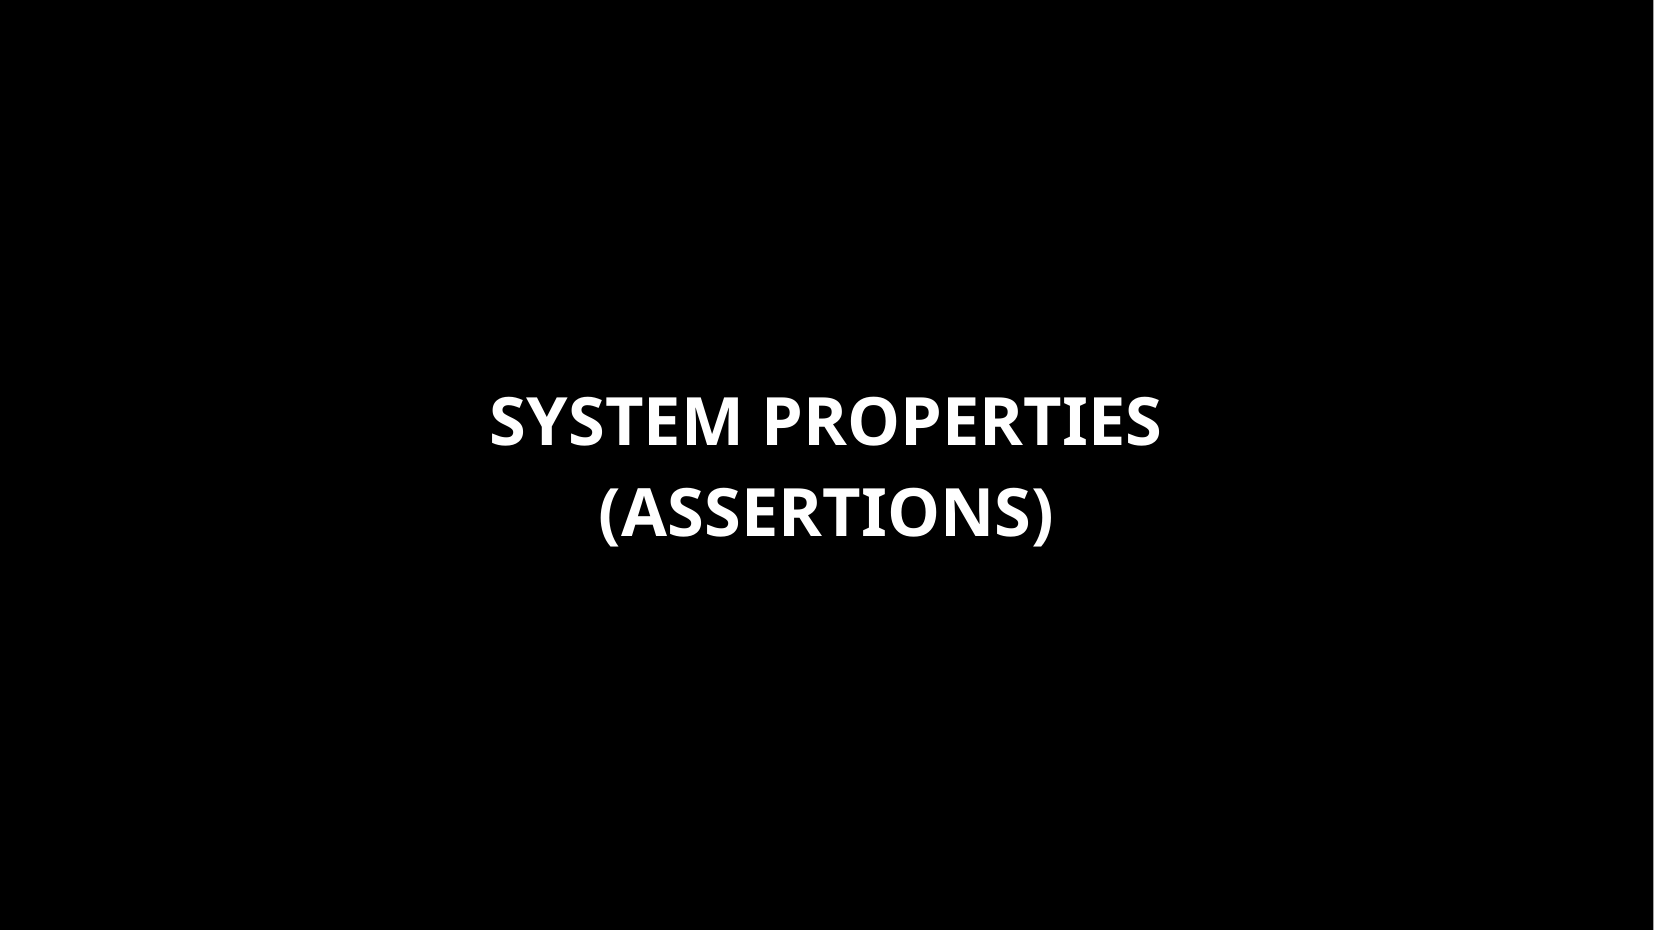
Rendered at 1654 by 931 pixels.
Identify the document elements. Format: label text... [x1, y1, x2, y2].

title SYSTEM PROPERTIES (ASSERTIONS) [82, 384, 1571, 547]
